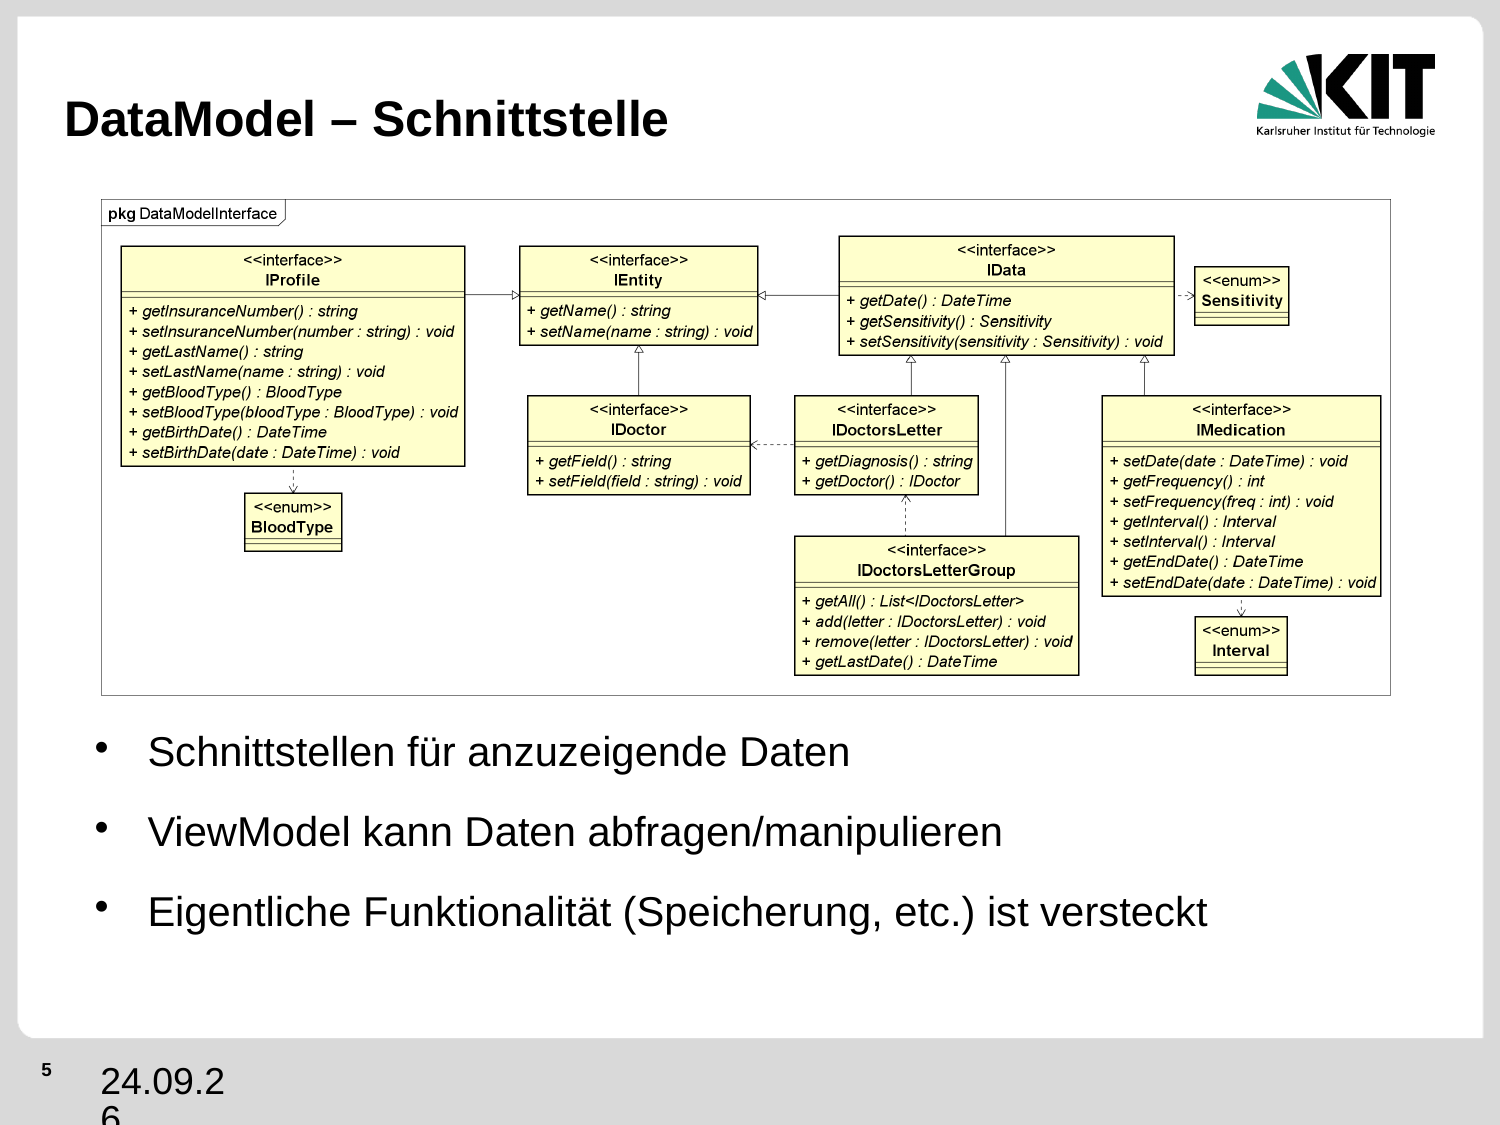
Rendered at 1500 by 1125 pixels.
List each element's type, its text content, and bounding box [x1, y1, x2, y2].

picture [106, 1118, 116, 1125]
text_box DataModel – Schnittstelle [64, 54, 1198, 147]
picture [0, 0, 1500, 1125]
text_box Schnittstellen für anzuzeigende Daten ViewModel kann Daten abfragen/manipulieren Eigentliche Funktionalität (Speicherung, etc.) ist versteckt [76, 725, 1441, 1004]
